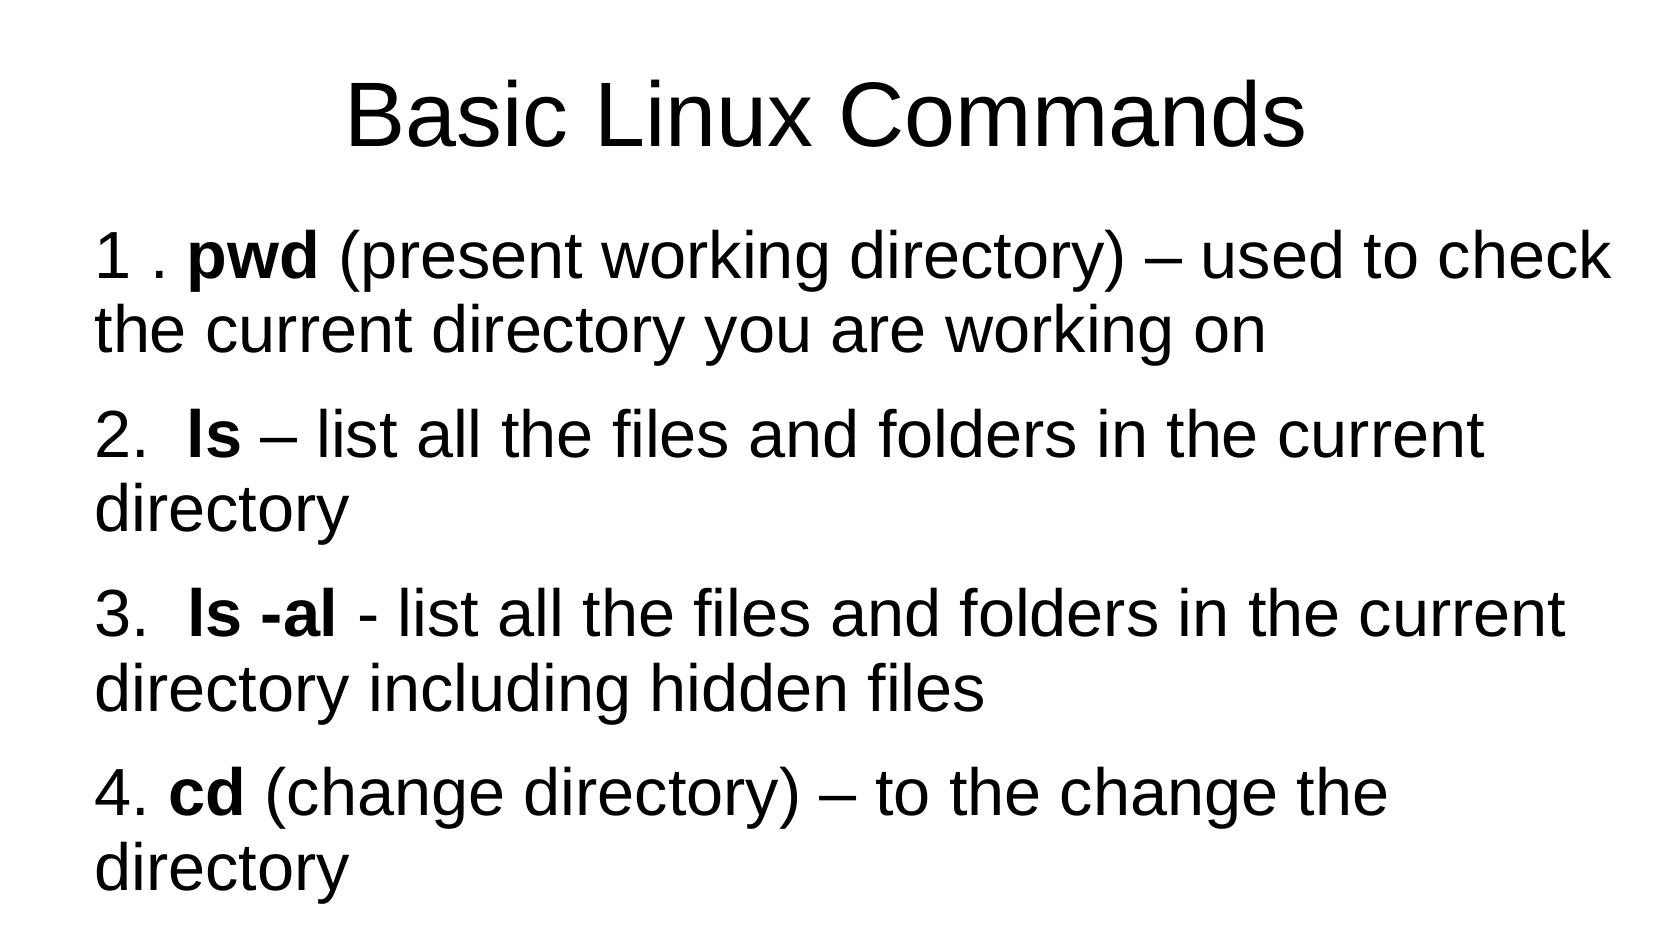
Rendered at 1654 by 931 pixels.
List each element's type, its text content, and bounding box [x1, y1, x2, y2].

list 1 . pwd (present working directory) – used to check the current directory you are working on 2. ls – list all the files and folders in the current directory 3. ls -al - list all the files and folders in the current directory including hidden files 4. cd (change directory) – to the change the directory [23, 217, 1619, 931]
title Basic Linux Commands [82, 37, 1571, 193]
